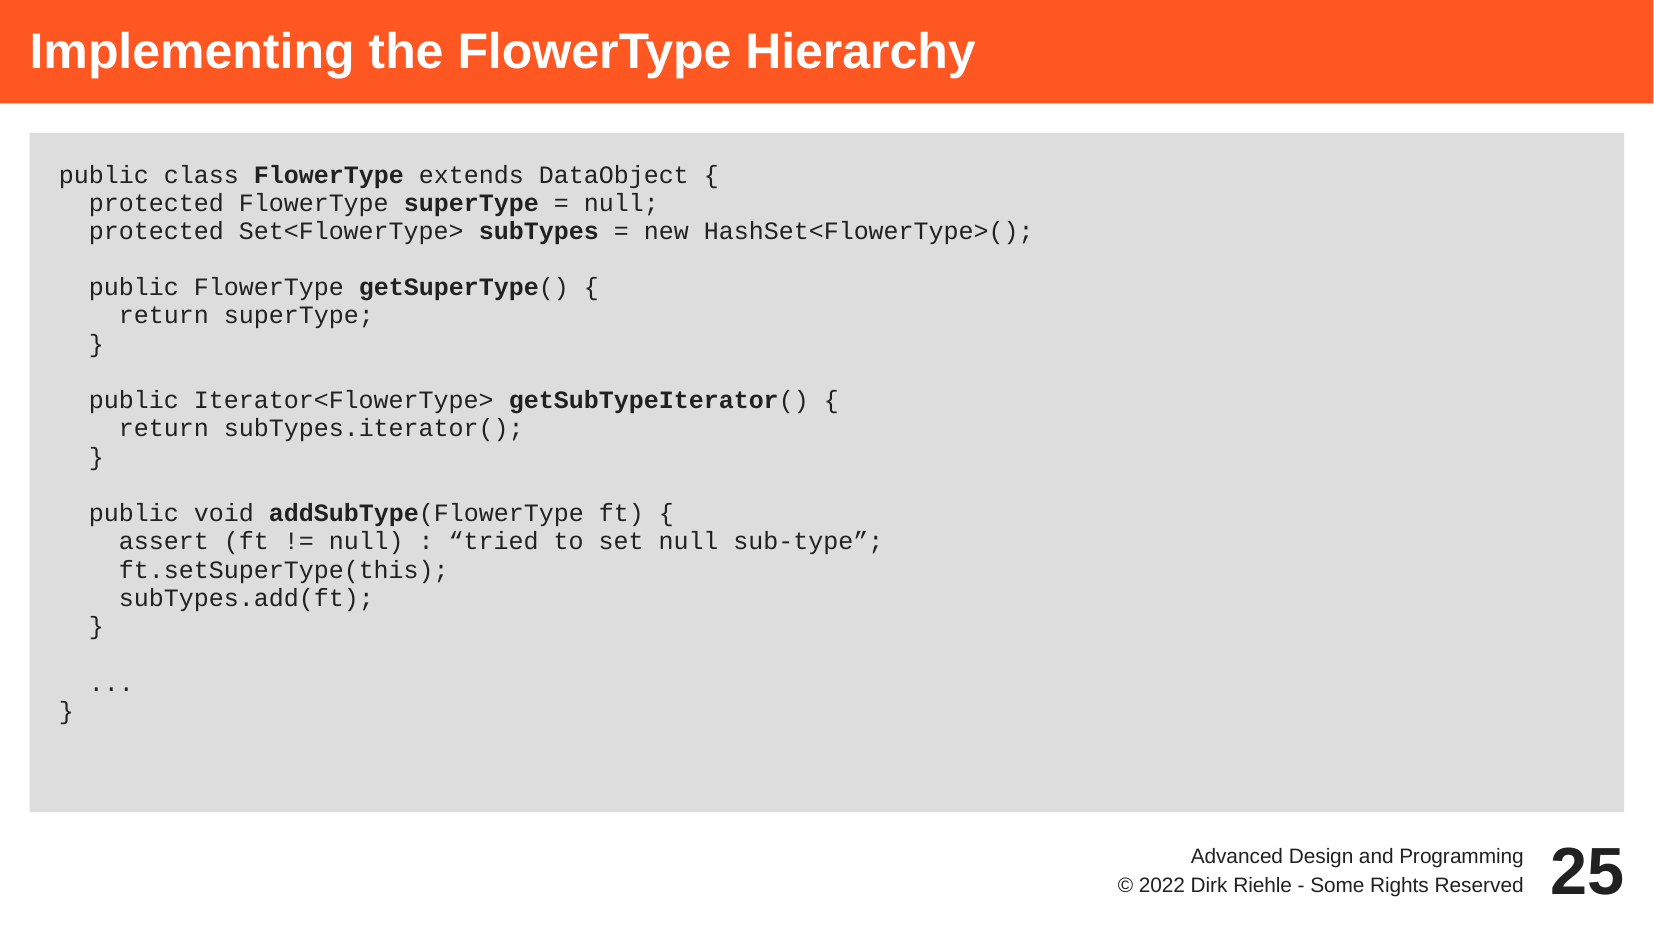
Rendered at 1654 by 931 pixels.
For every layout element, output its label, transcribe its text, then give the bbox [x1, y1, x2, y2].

title Implementing the FlowerType Hierarchy [0, 0, 1654, 104]
list public class FlowerType extends DataObject { protected FlowerType superType = null; protected Set<FlowerType> subTypes = new HashSet<FlowerType>(); public FlowerType getSuperType() { return superType; } public Iterator<FlowerType> getSubTypeIterator() { return subTypes.iterator(); } public void addSubType(FlowerType ft) { assert (ft != null) : “tried to set null sub-type”; ft.setSuperType(this); subTypes.add(ft); } ... } [29, 132, 1625, 813]
